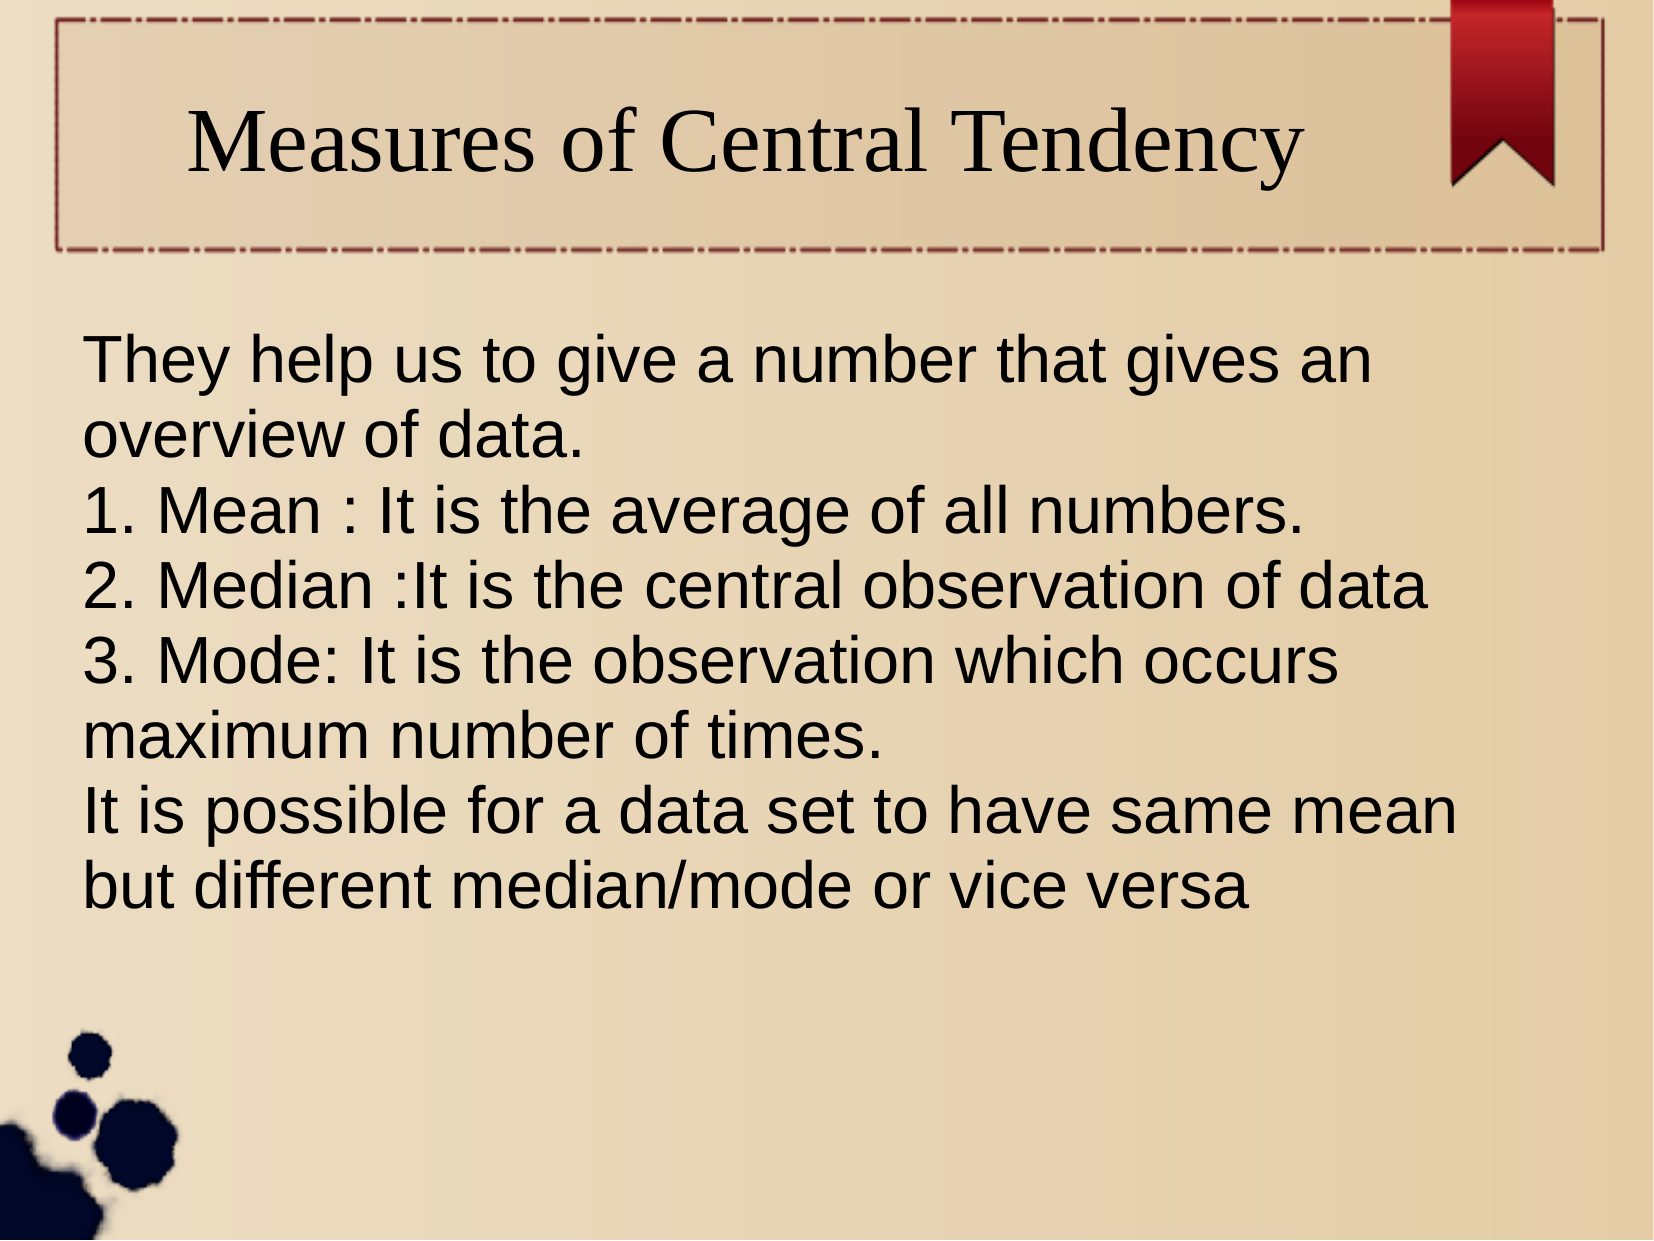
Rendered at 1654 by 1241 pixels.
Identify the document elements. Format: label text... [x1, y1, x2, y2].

title Measures of Central Tendency [82, 47, 1412, 229]
picture [0, 0, 1654, 1240]
subtitle They help us to give a number that gives an overview of data. 1. Mean : It is the average of all numbers. 2. Median :It is the central observation of data 3. Mode: It is the observation which occurs maximum number of times. It is possible for a data set to have same mean but different median/mode or vice versa [82, 299, 1571, 1019]
